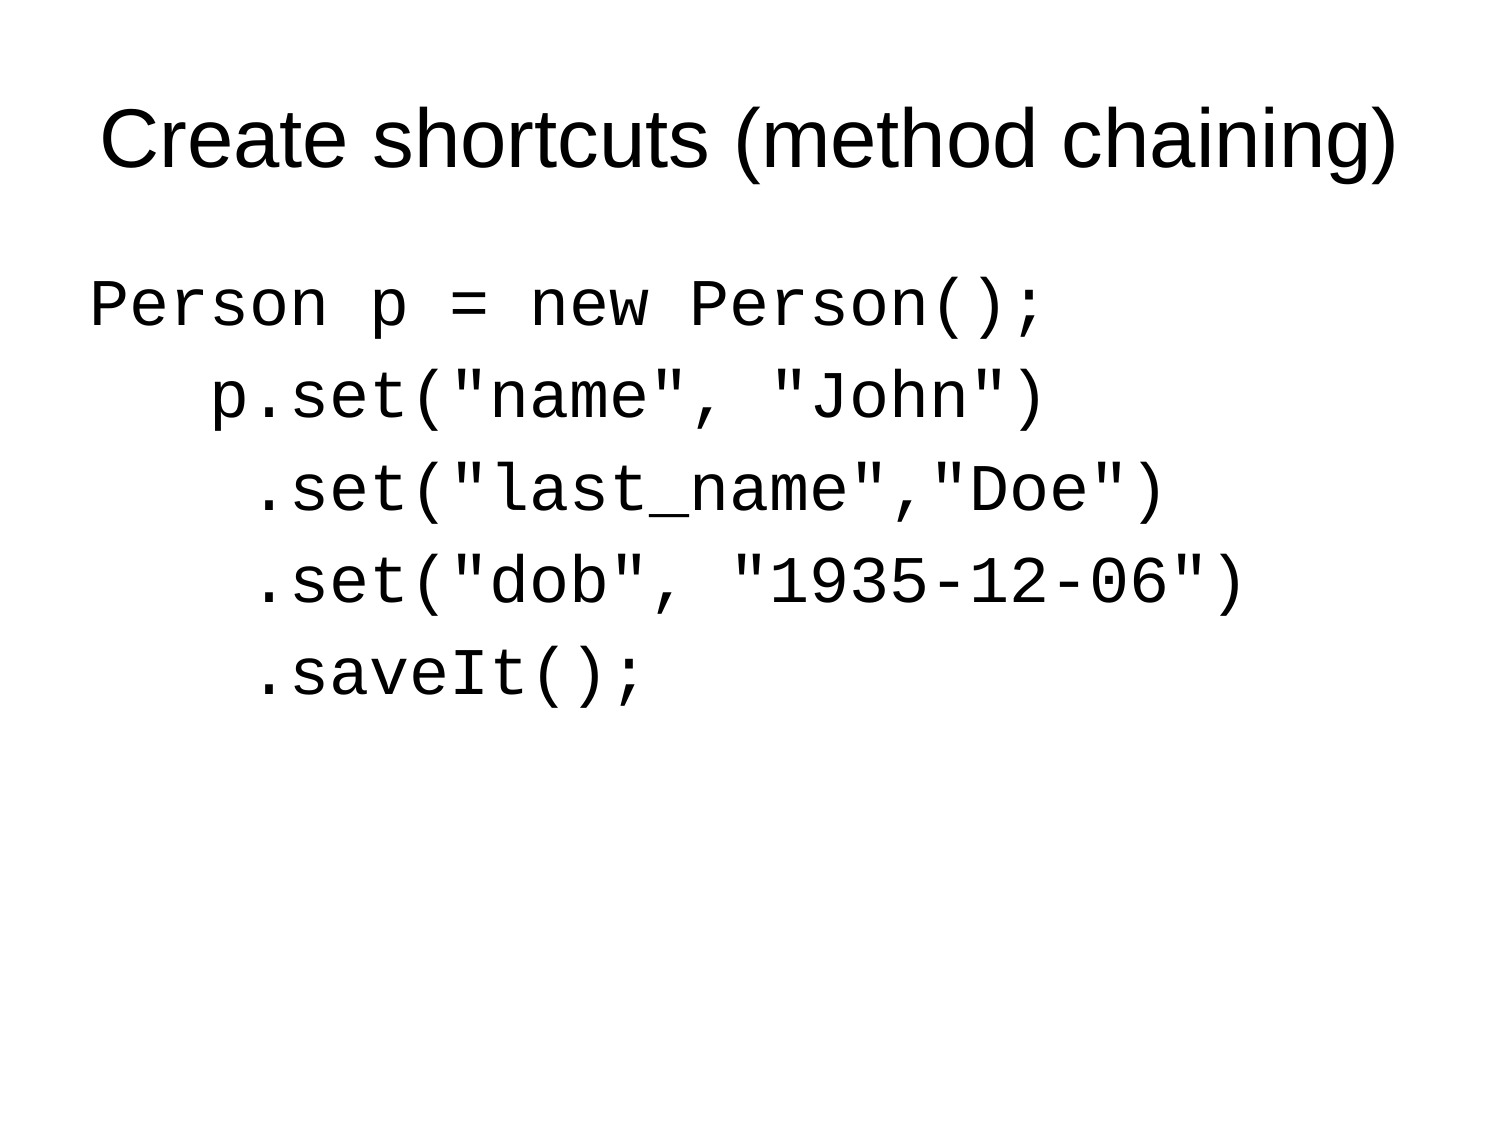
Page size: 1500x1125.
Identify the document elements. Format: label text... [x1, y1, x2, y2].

list Person p = new Person(); p.set("name", "John") .set("last_name","Doe") .set("dob", "1935-12-06") .saveIt(); [75, 262, 1426, 1005]
title Create shortcuts (method chaining) [75, 45, 1426, 233]
